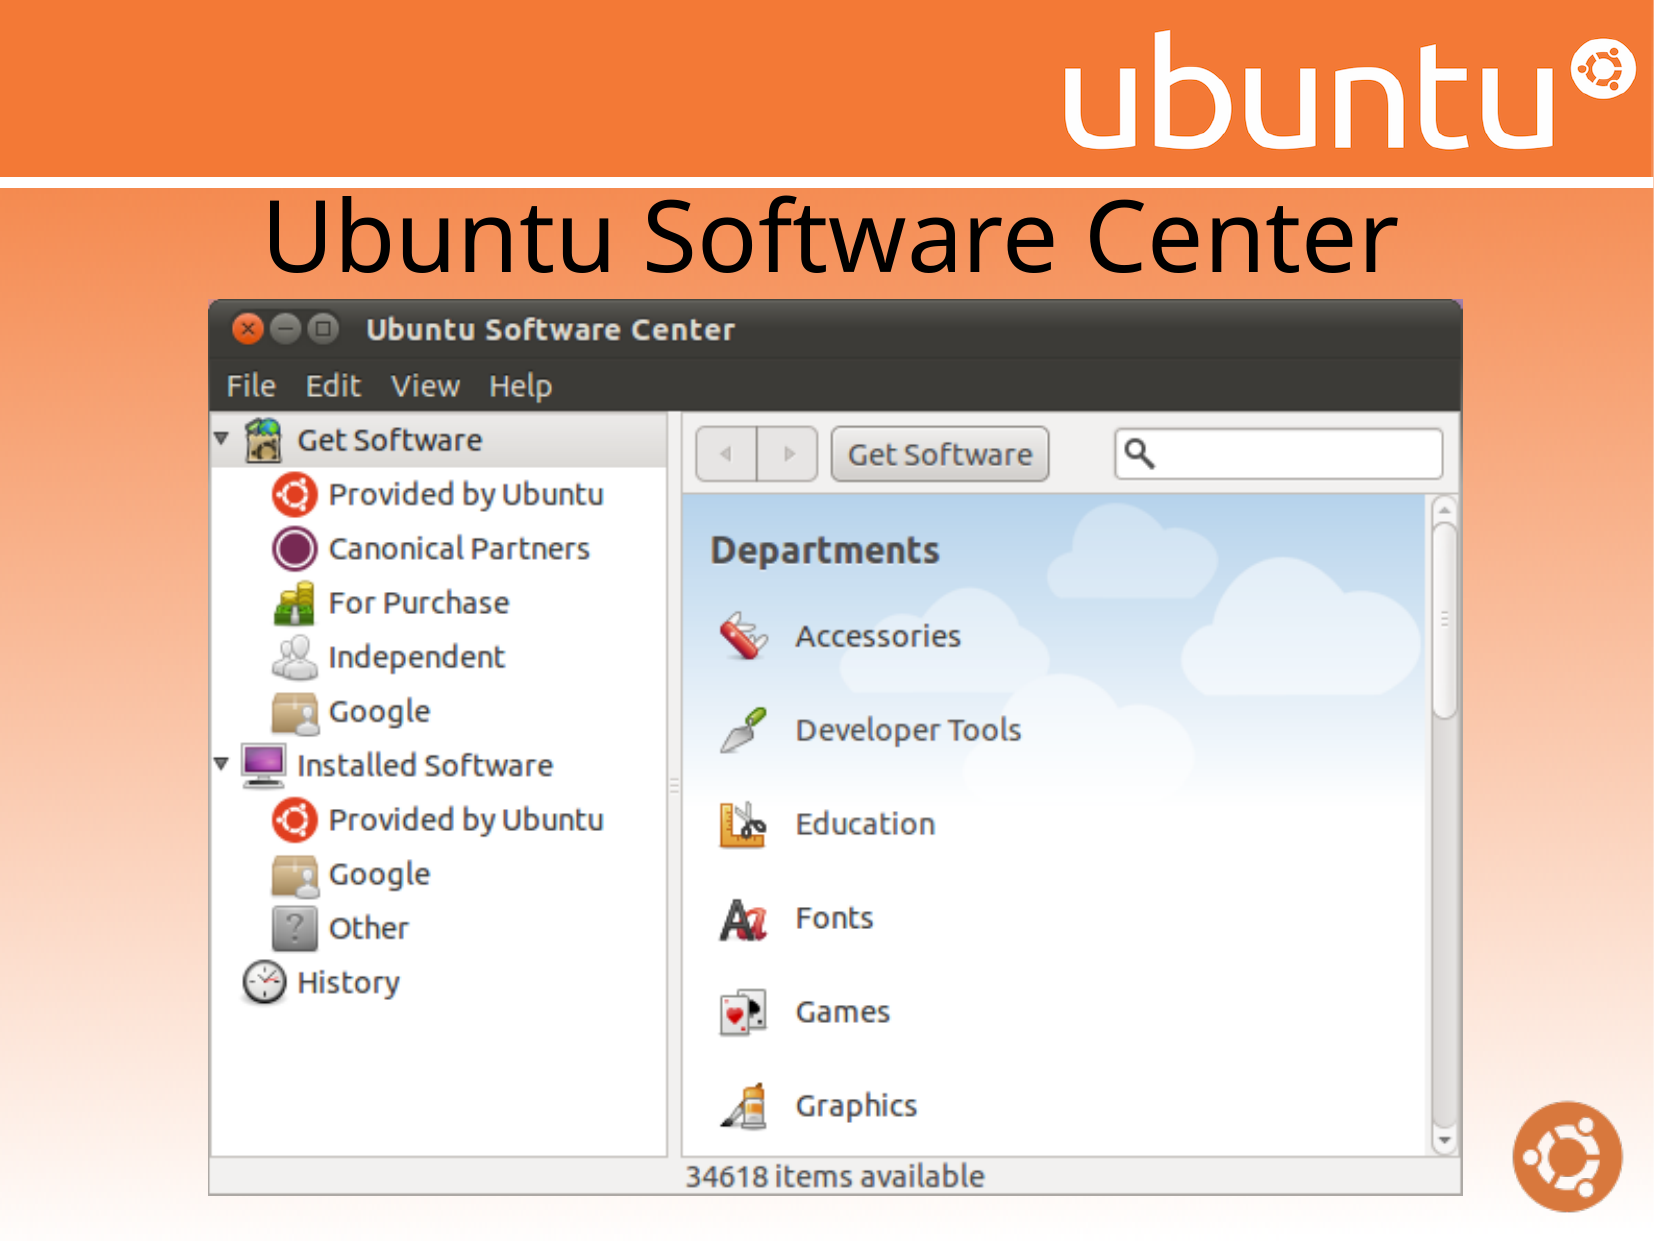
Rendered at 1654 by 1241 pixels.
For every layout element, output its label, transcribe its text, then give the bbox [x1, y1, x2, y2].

picture [0, 0, 1654, 1241]
title Ubuntu Software Center [86, 130, 1576, 338]
